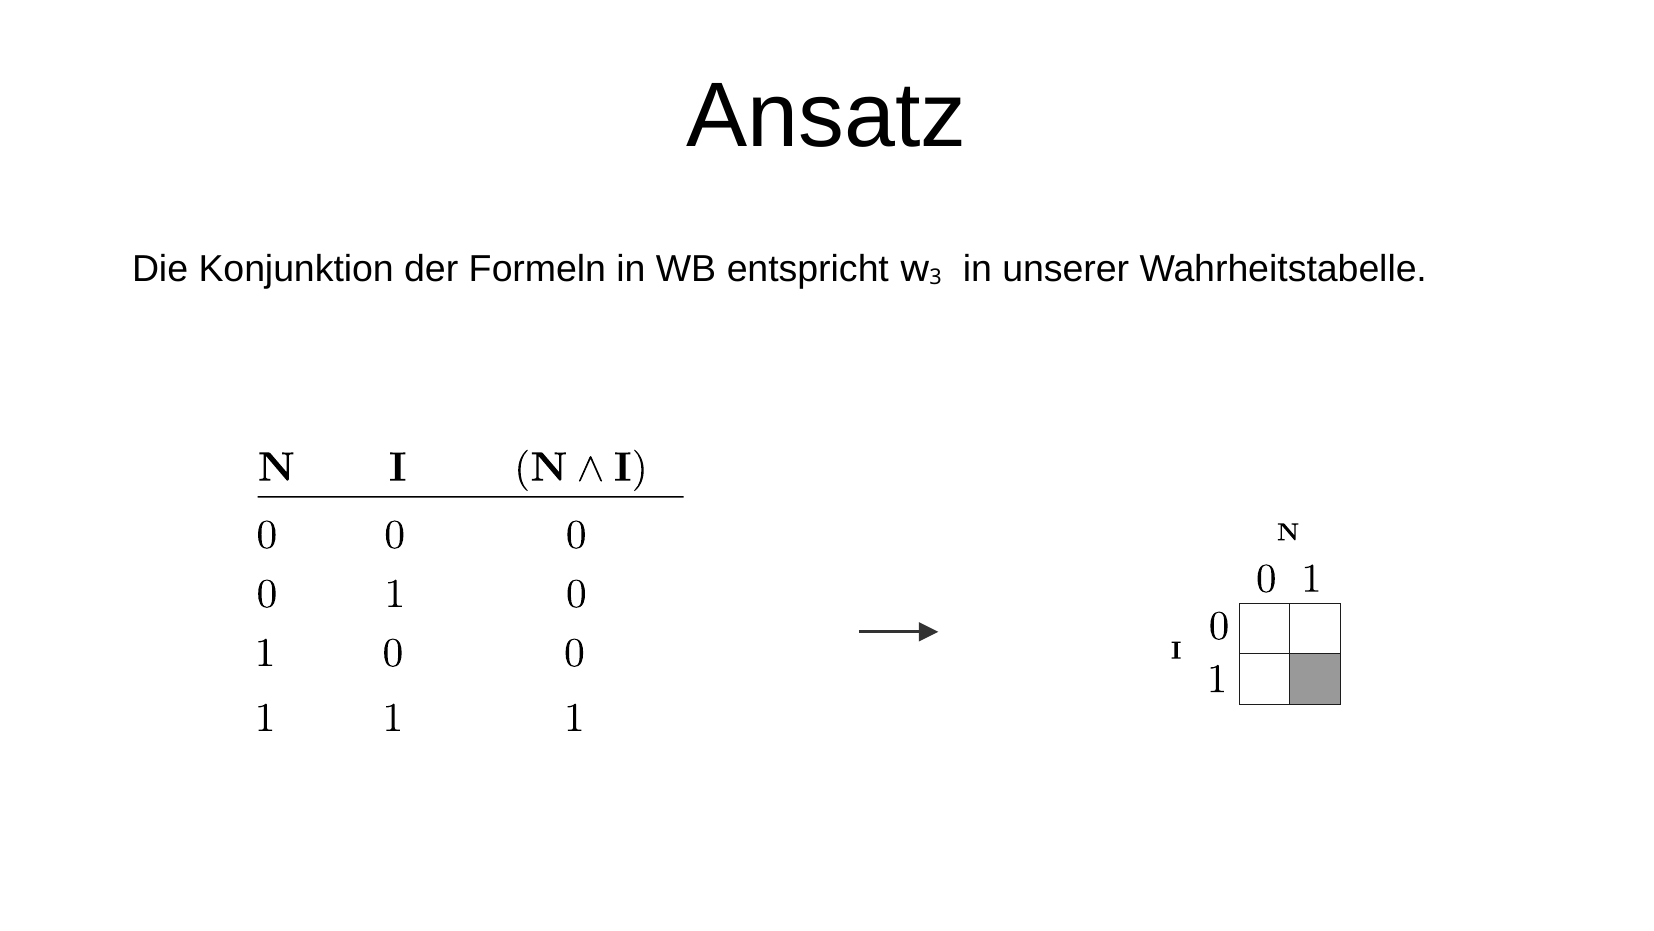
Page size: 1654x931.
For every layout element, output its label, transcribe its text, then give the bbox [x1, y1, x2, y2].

text_box [258, 579, 586, 608]
text_box [1210, 664, 1224, 693]
text_box [1304, 564, 1319, 592]
text_box [258, 638, 584, 667]
text_box [1210, 611, 1228, 640]
text_box [258, 520, 585, 549]
title Ansatz [82, 37, 1571, 193]
text_box [258, 703, 582, 731]
text_box [1257, 564, 1275, 593]
text_box [1277, 523, 1299, 541]
text_box [1171, 641, 1181, 659]
text_box [1239, 603, 1341, 705]
text_box [257, 449, 684, 498]
text_box Die Konjunktion der Formeln in WB entspricht w3 in unserer Wahrheitstabelle. [117, 234, 1461, 293]
